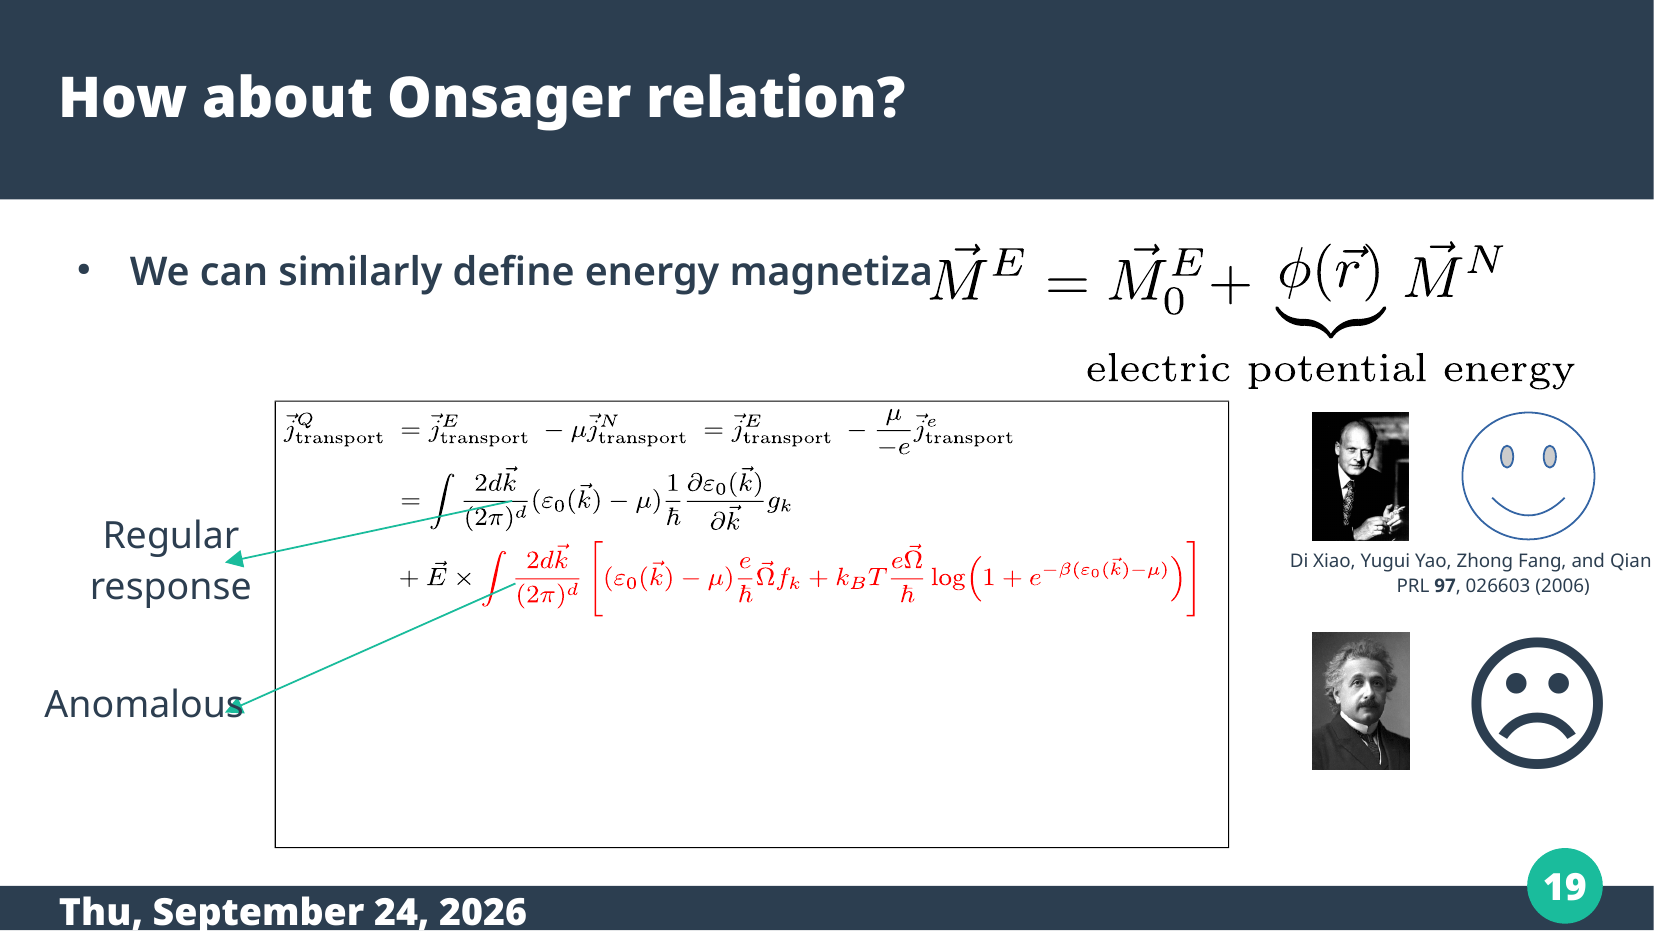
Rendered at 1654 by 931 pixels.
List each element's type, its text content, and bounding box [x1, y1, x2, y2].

text_box Regular response [75, 498, 248, 621]
text_box [1462, 412, 1595, 538]
list We can similarly define energy magnetization, [1547, 484, 1595, 538]
text_box [929, 243, 1250, 315]
list We can similarly define energy magnetization, [59, 243, 1595, 540]
text_box Anomalous [29, 669, 237, 738]
text_box Di Xiao, Yugui Yao, Zhong Fang, and Qian Niu. PRL 97, 026603 (2006) [1275, 538, 1654, 607]
text_box [274, 400, 1230, 849]
text_box ☹️ [1370, 610, 1654, 790]
title How about Onsager relation? [59, 37, 1595, 155]
text_box [1404, 241, 1504, 297]
picture [1312, 632, 1370, 770]
picture [1312, 412, 1409, 538]
